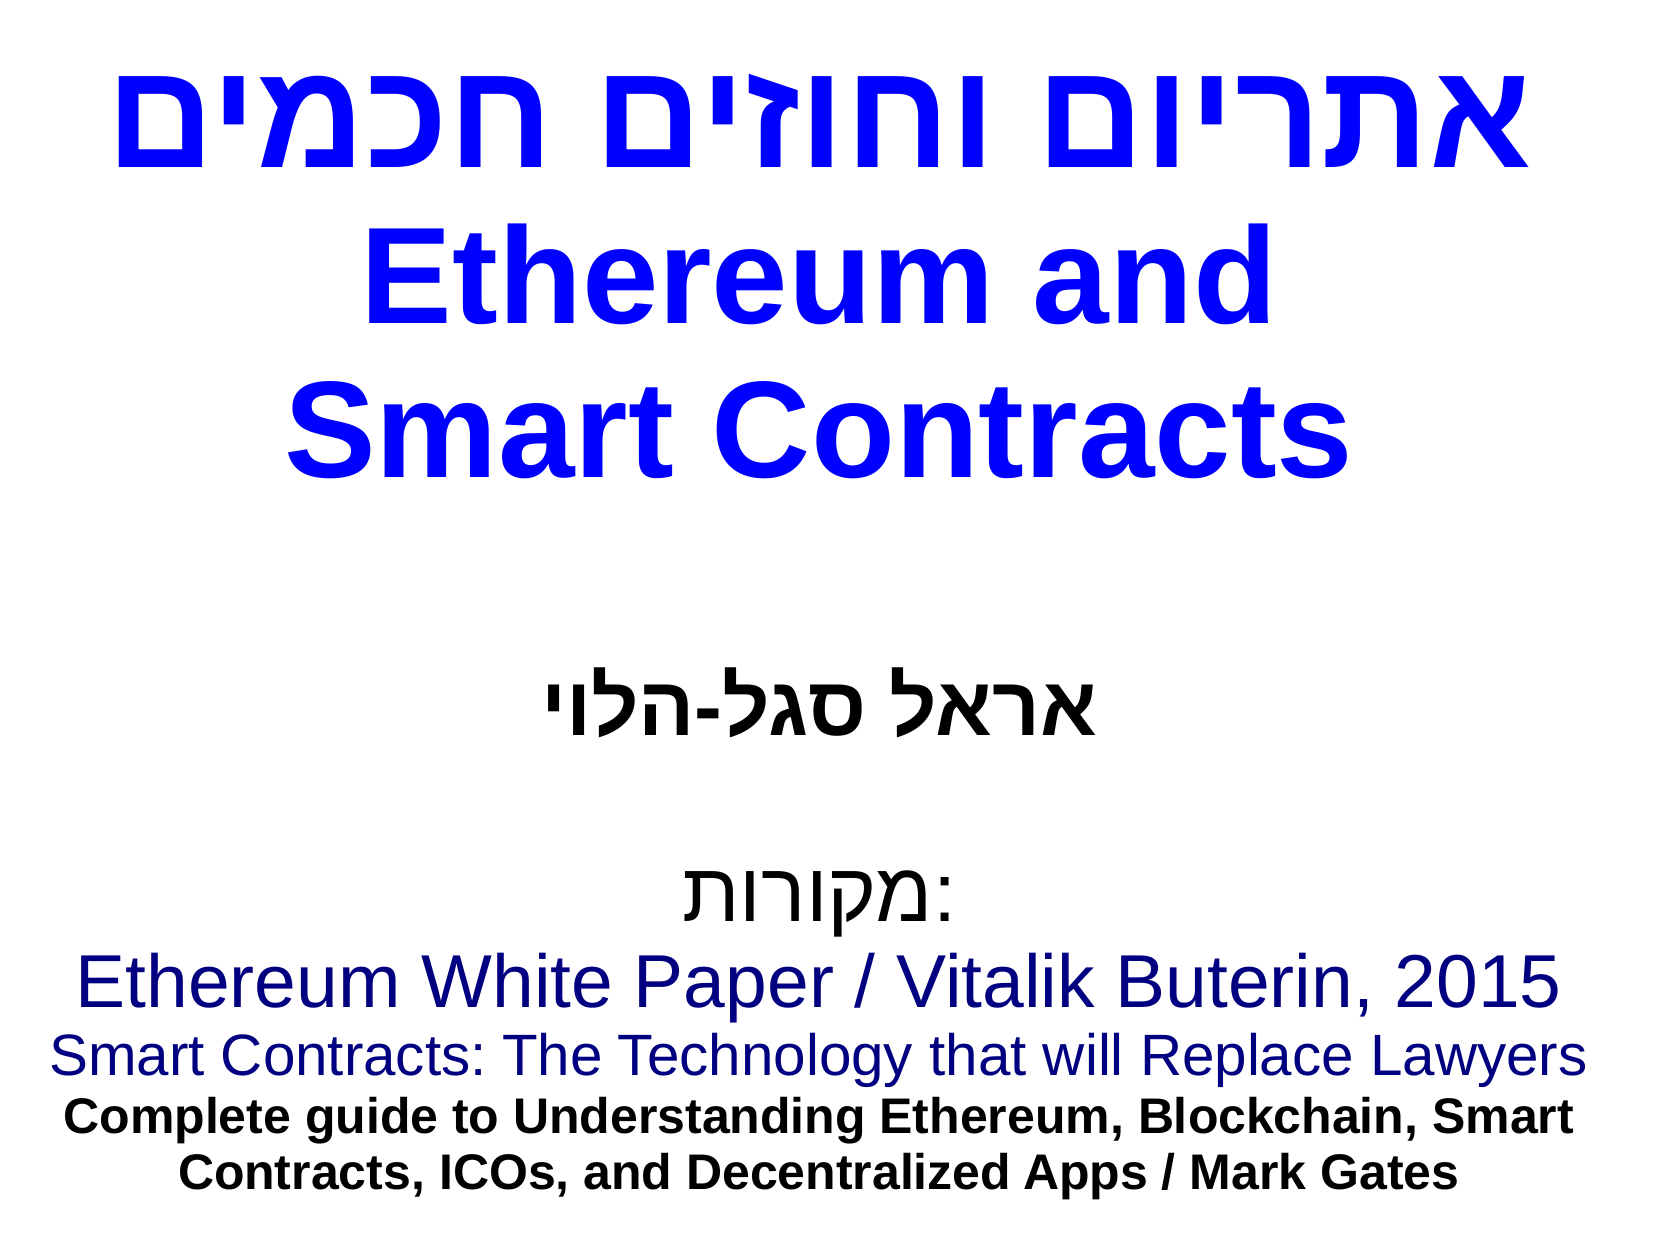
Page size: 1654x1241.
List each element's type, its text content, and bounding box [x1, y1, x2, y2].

title אתריום וחוזים חכמים Ethereum and Smart Contracts אראל סגל-הלוי מקורות: Ethereum White Paper / Vitalik Buterin, 2015 Smart Contracts: The Technology that will Replace Lawyers Complete guide to Understanding Ethereum, Blockchain, Smart Contracts, ICOs, and Decentralized Apps / Mark Gates [0, 0, 1654, 1241]
